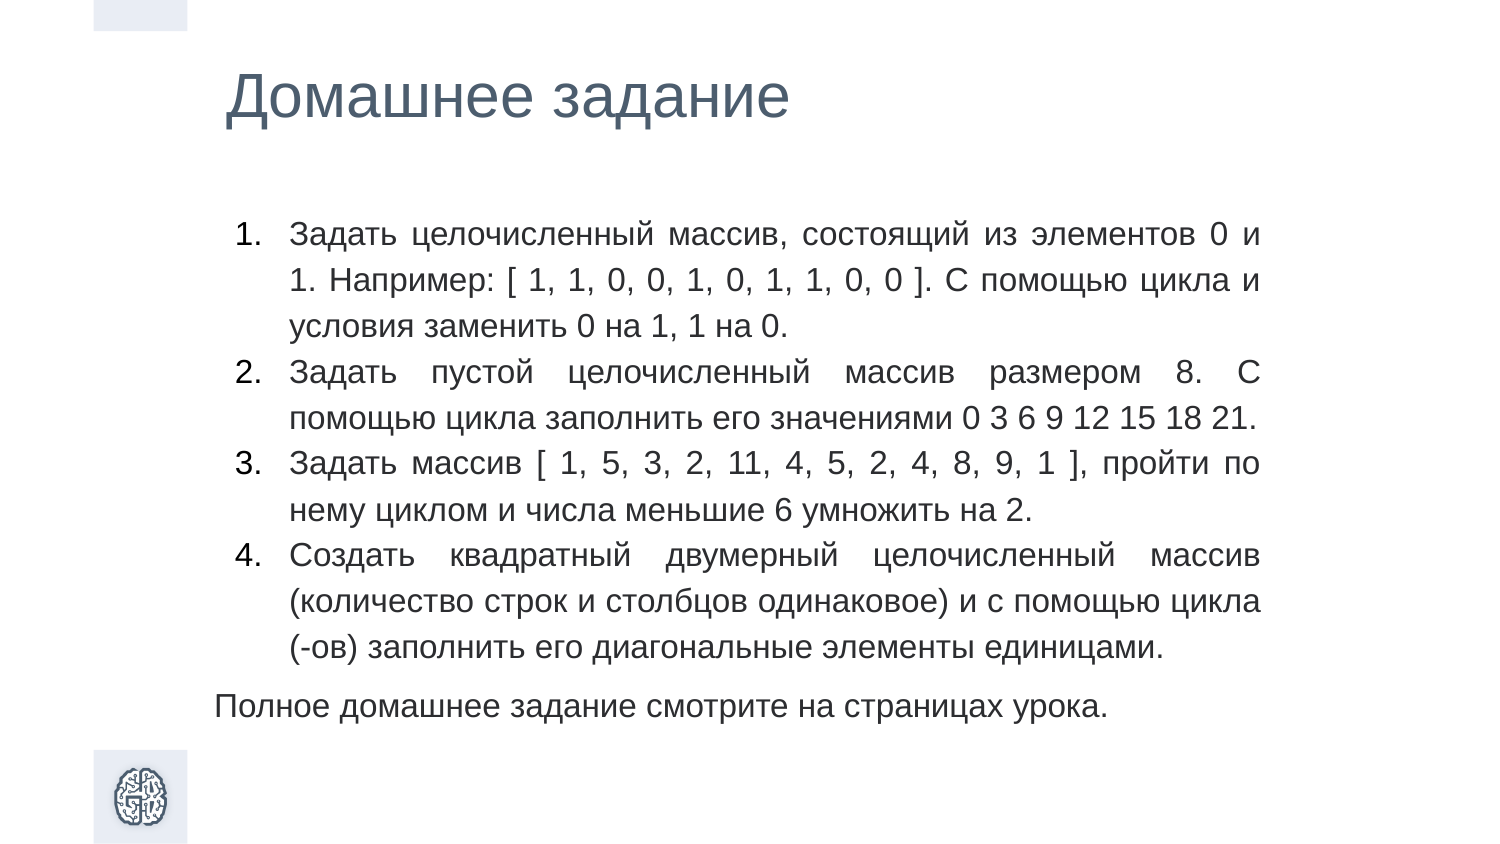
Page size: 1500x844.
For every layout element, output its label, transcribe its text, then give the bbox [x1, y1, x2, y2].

picture [106, 760, 175, 834]
list Задать целочисленный массив, состоящий из элементов 0 и 1. Например: [ 1, 1, 0, 0, 1, 0, 1, 1, 0, 0 ]. С помощью цикла и условия заменить 0 на 1, 1 на 0. Задать пустой целочисленный массив размером 8. С помощью цикла заполнить его значениями 0 3 6 9 12 15 18 21. Задать массив [ 1, 5, 3, 2, 11, 4, 5, 2, 4, 8, 9, 1 ], пройти по нему циклом и числа меньшие 6 умножить на 2. Создать квадратный двумерный целочисленный массив (количество строк и столбцов одинаковое) и с помощью цикла (-ов) заполнить его диагональные элементы единицами. Полное домашнее задание смотрите на страницах урока. [199, 191, 1278, 766]
title Домашнее задание [210, 54, 1266, 118]
